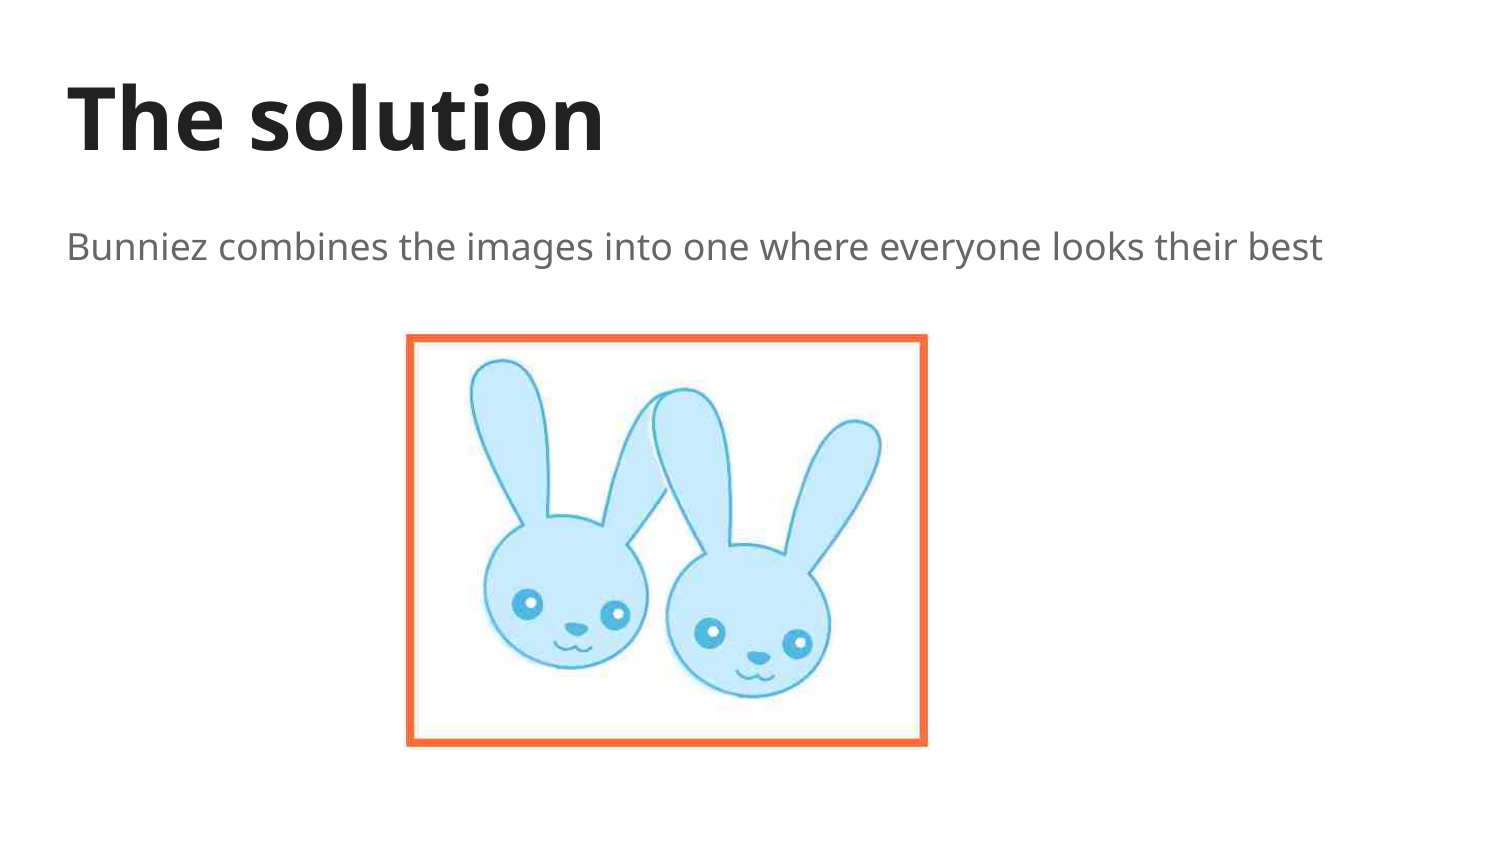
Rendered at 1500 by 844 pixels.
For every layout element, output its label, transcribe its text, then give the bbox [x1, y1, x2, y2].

title The solution [51, 48, 1449, 180]
list Bunniez combines the images into one where everyone looks their best [51, 201, 1449, 750]
picture [403, 331, 931, 750]
